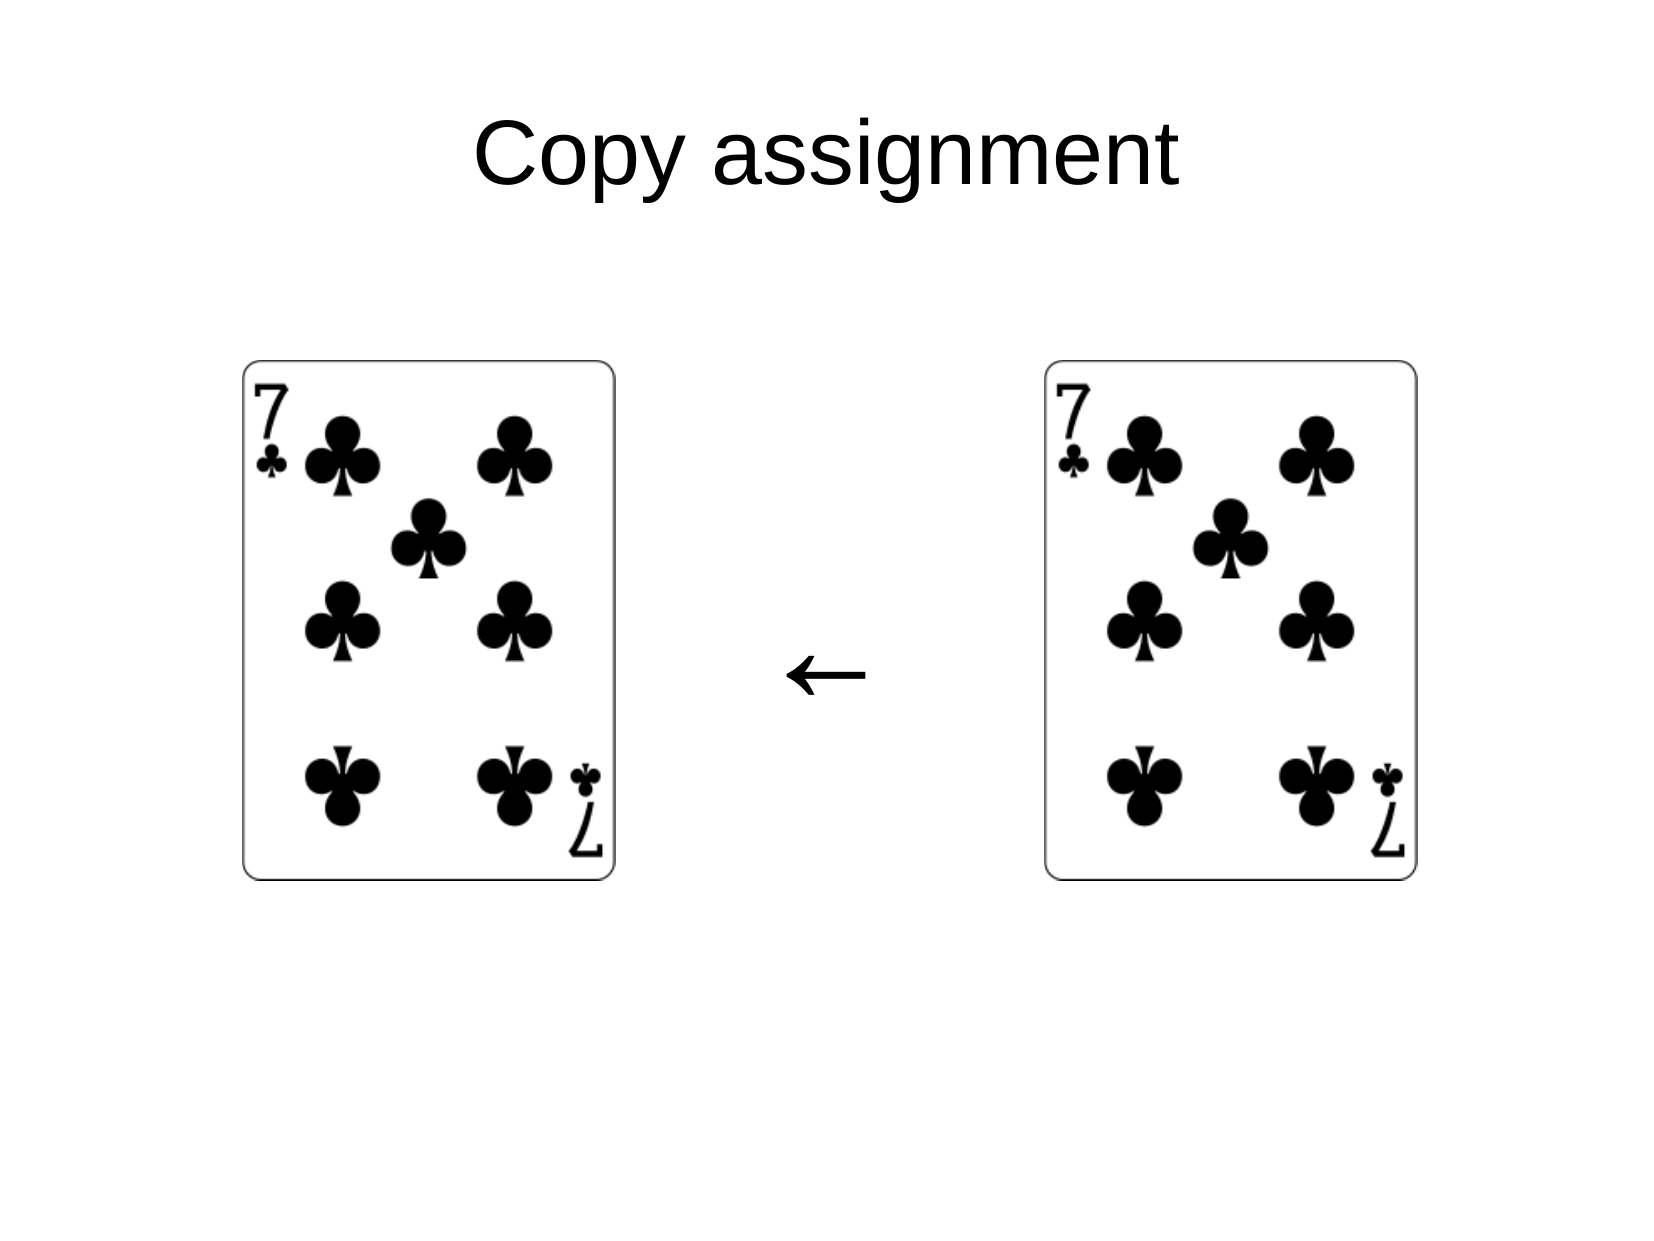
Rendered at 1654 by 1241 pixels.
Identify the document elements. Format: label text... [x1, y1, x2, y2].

text_box ← [761, 518, 892, 722]
title Copy assignment [82, 49, 1571, 257]
picture [242, 360, 616, 881]
picture [1044, 360, 1418, 881]
